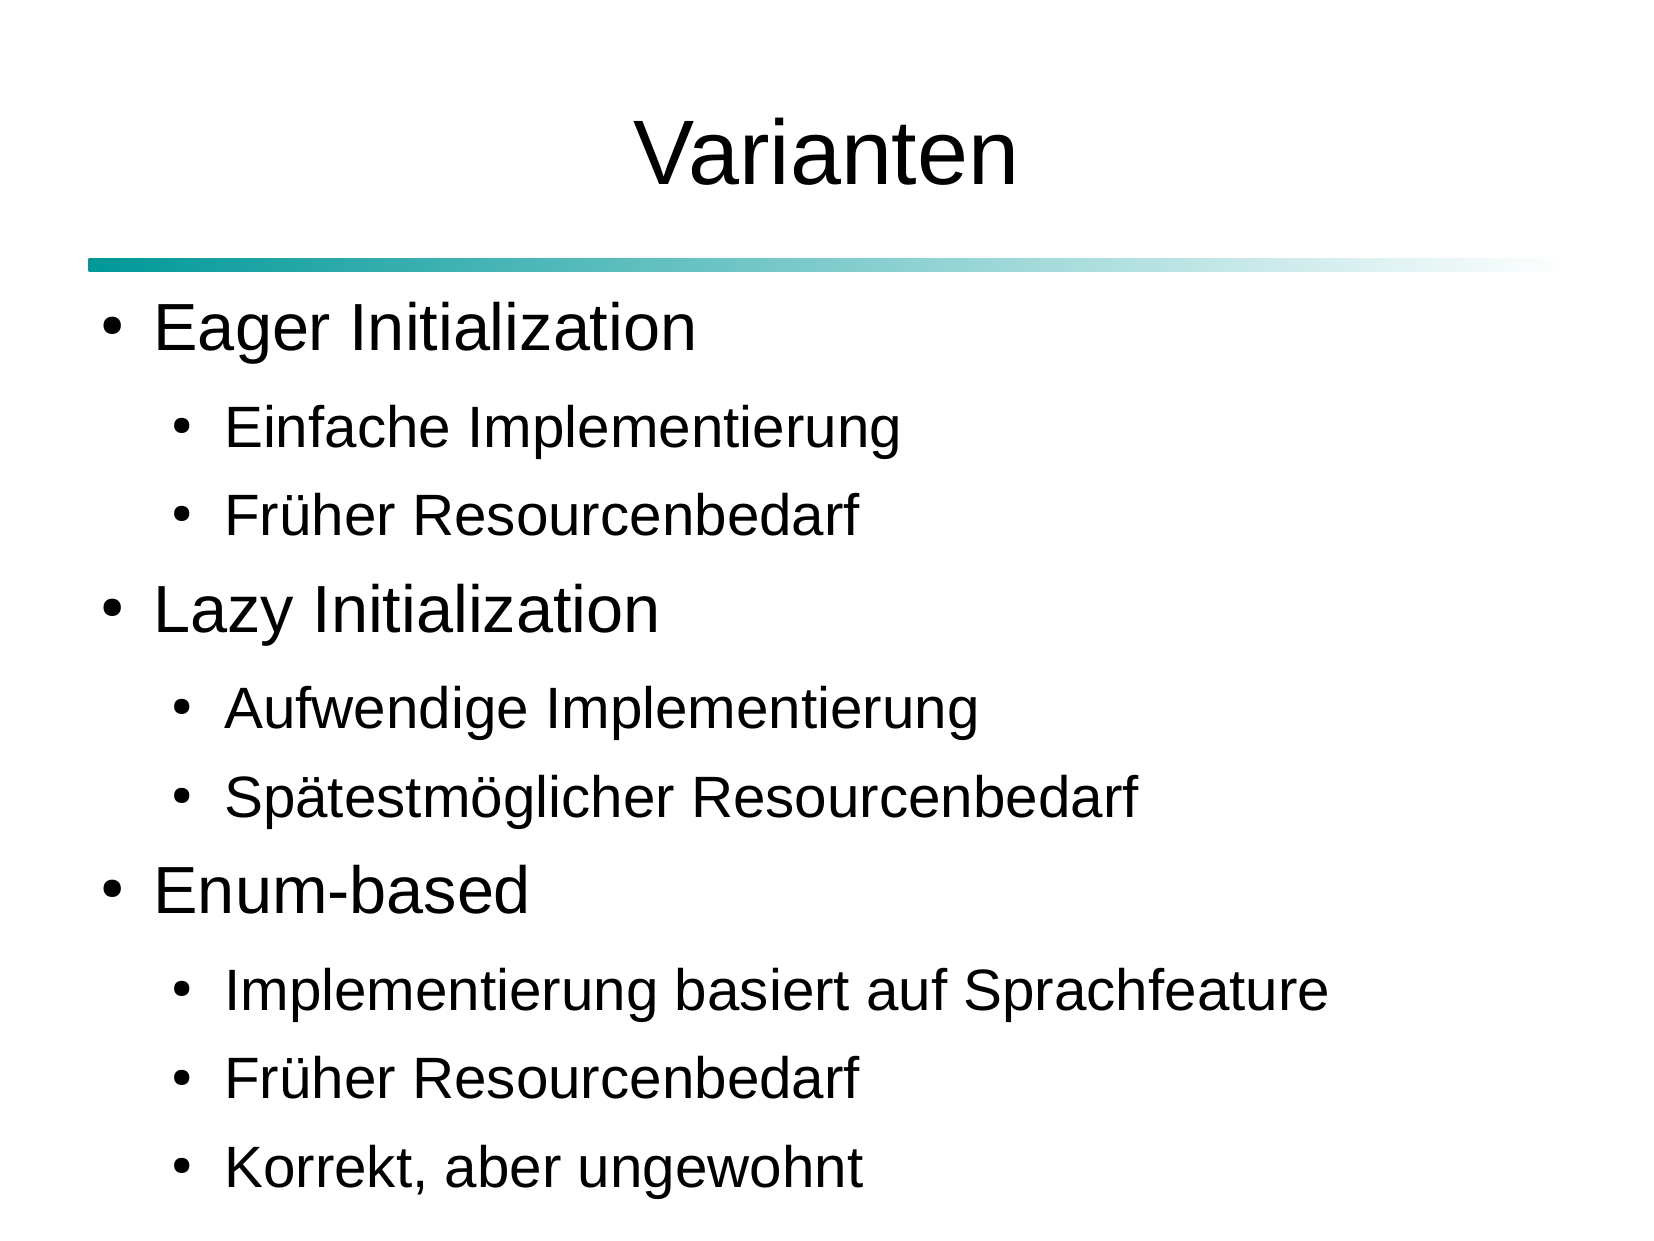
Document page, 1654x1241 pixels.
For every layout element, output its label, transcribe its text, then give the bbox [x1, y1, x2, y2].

list Eager Initialization Einfache Implementierung Früher Resourcenbedarf Lazy Initialization Aufwendige Implementierung Spätestmöglicher Resourcenbedarf Enum-based Implementierung basiert auf Sprachfeature Früher Resourcenbedarf Korrekt, aber ungewohnt [82, 290, 1571, 1201]
title Varianten [82, 49, 1571, 257]
